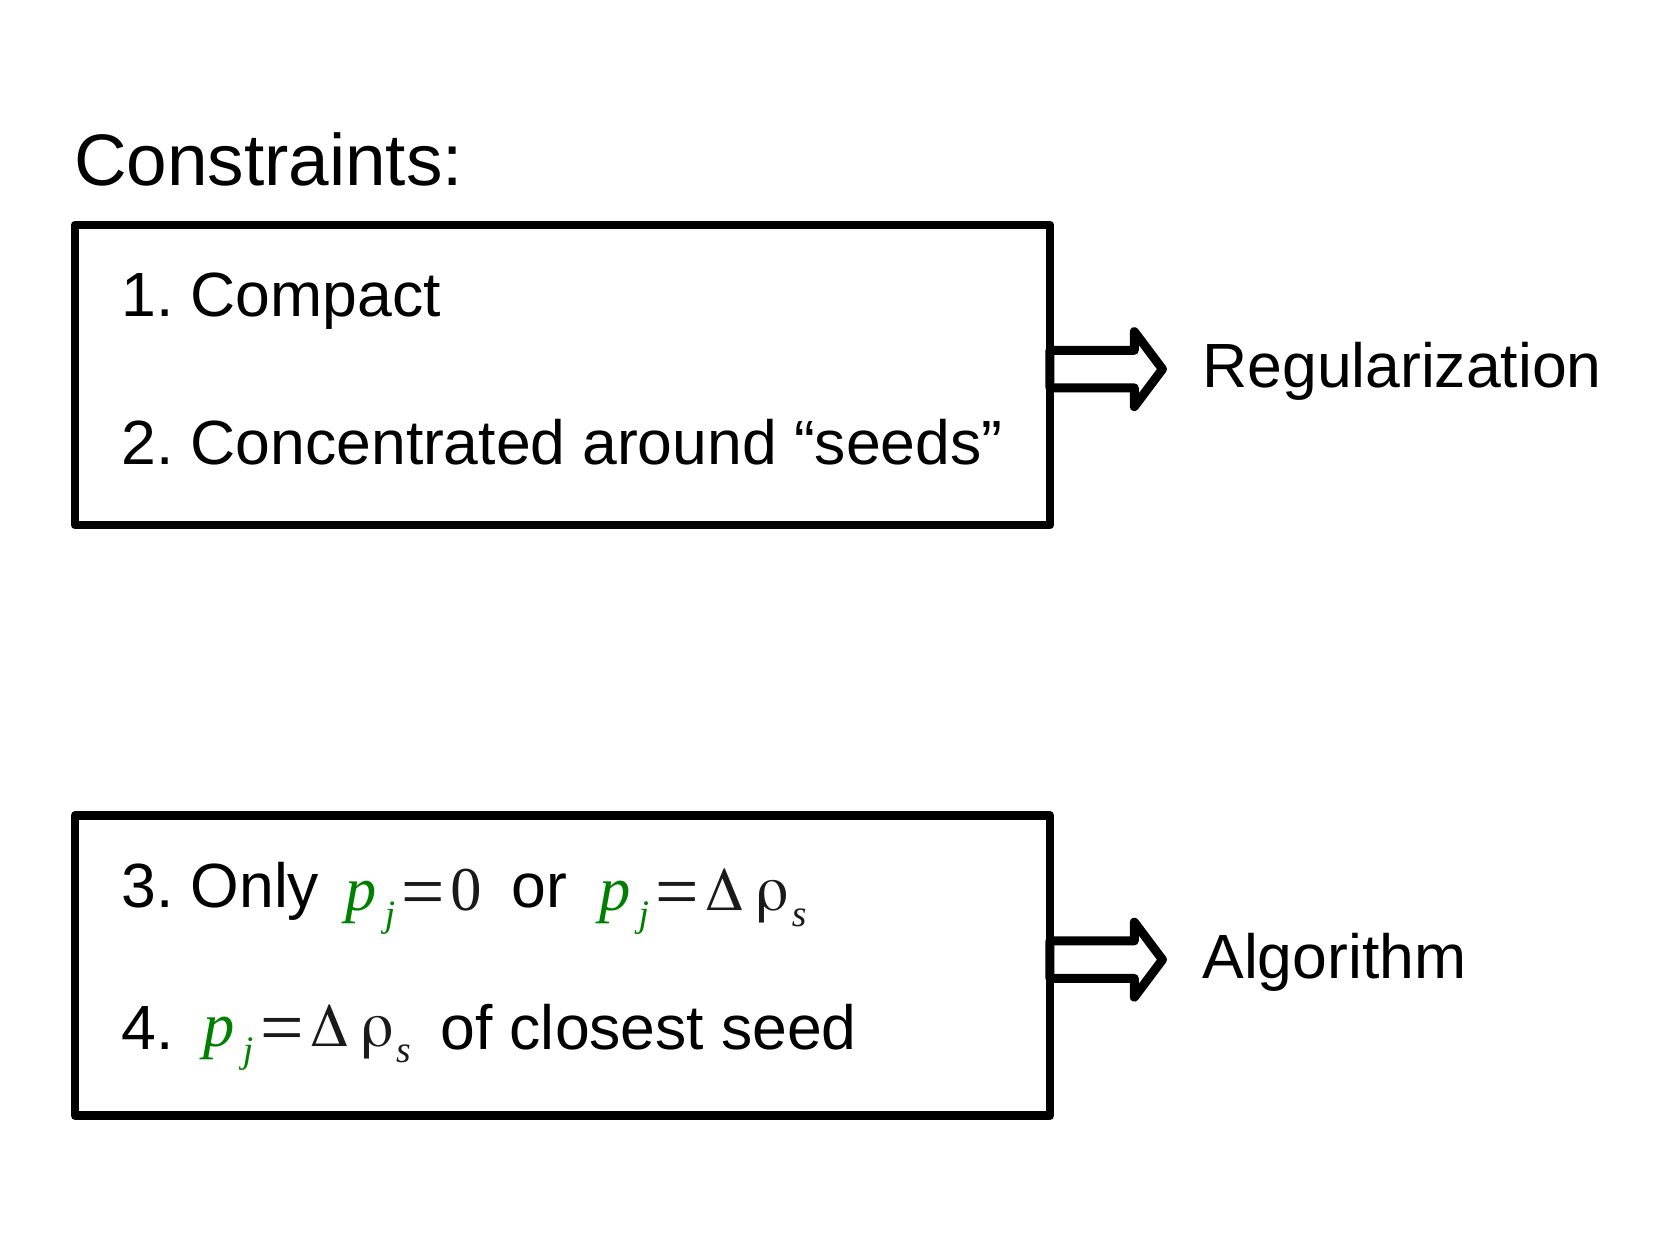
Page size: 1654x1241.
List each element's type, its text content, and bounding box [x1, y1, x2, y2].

text_box or [496, 843, 582, 937]
text_box 1. Compact [106, 253, 453, 346]
text_box Regularization [1187, 323, 1617, 417]
chart [331, 852, 488, 937]
text_box 4. [106, 985, 207, 1078]
chart [585, 852, 813, 937]
text_box of closest seed [425, 985, 891, 1078]
text_box [1049, 331, 1163, 407]
chart [189, 988, 417, 1073]
text_box [1049, 922, 1163, 998]
text_box Algorithm [1187, 914, 1482, 1008]
text_box 2. Concentrated around “seeds” [106, 400, 1019, 494]
text_box 3. Only [106, 843, 353, 937]
text_box Constraints: [59, 112, 478, 219]
